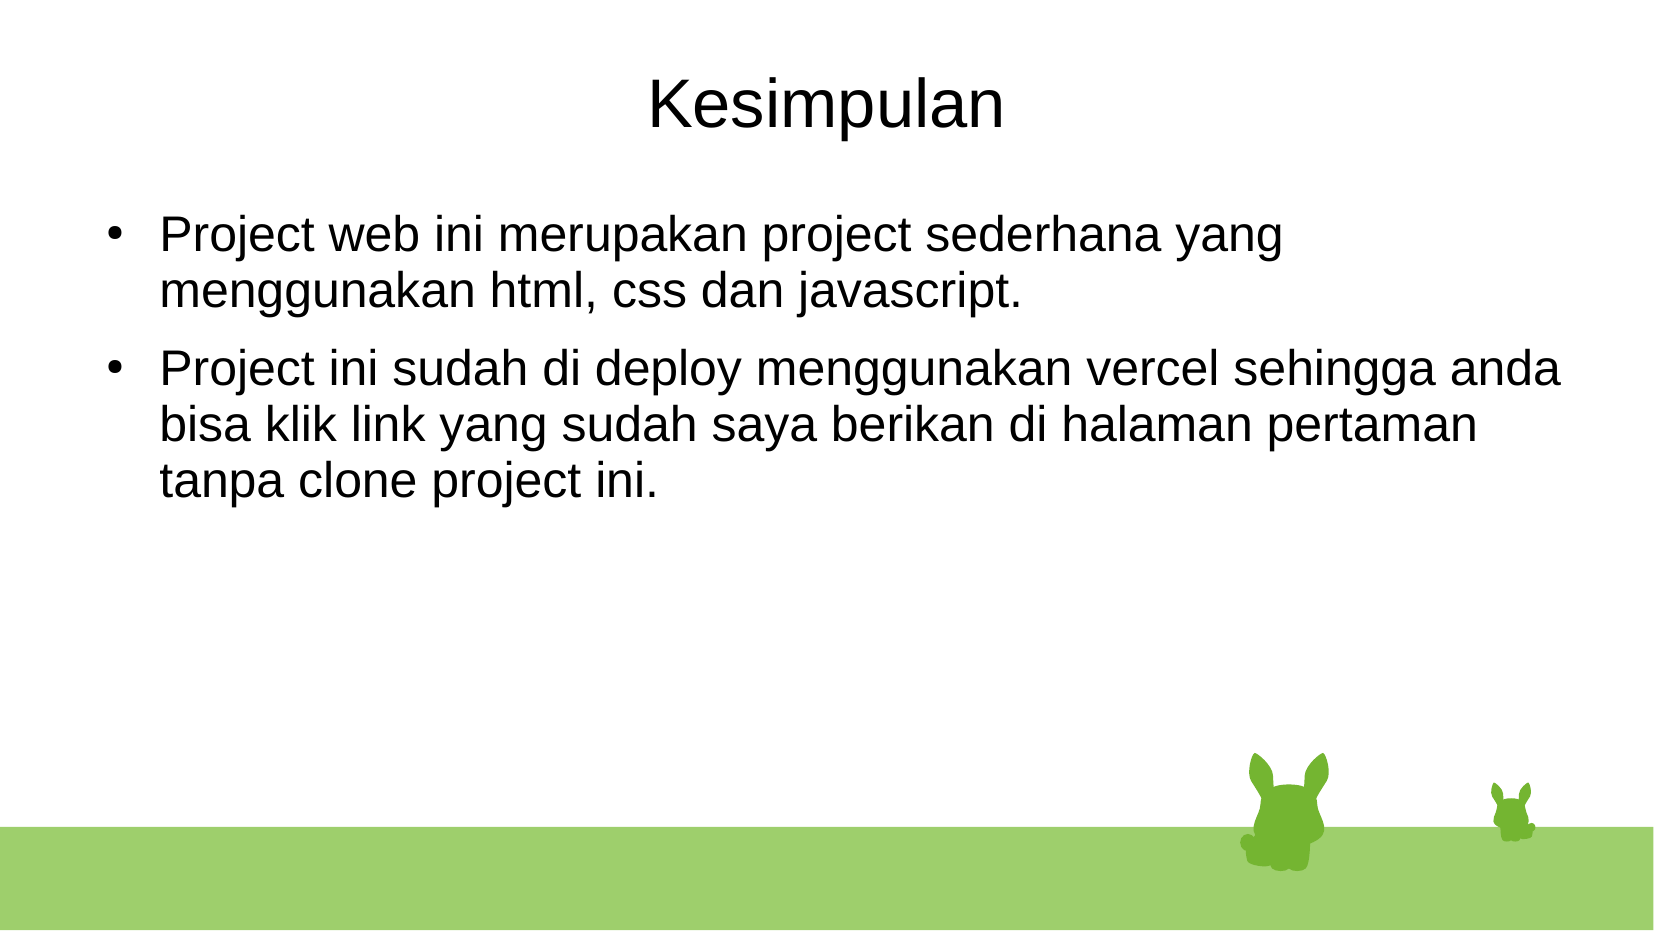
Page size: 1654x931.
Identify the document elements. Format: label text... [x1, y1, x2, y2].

list Project web ini merupakan project sederhana yang menggunakan html, css dan javascript. Project ini sudah di deploy menggunakan vercel sehingga anda bisa klik link yang sudah saya berikan di halaman pertaman tanpa clone project ini. [88, 206, 1565, 739]
title Kesimpulan [88, 29, 1565, 178]
